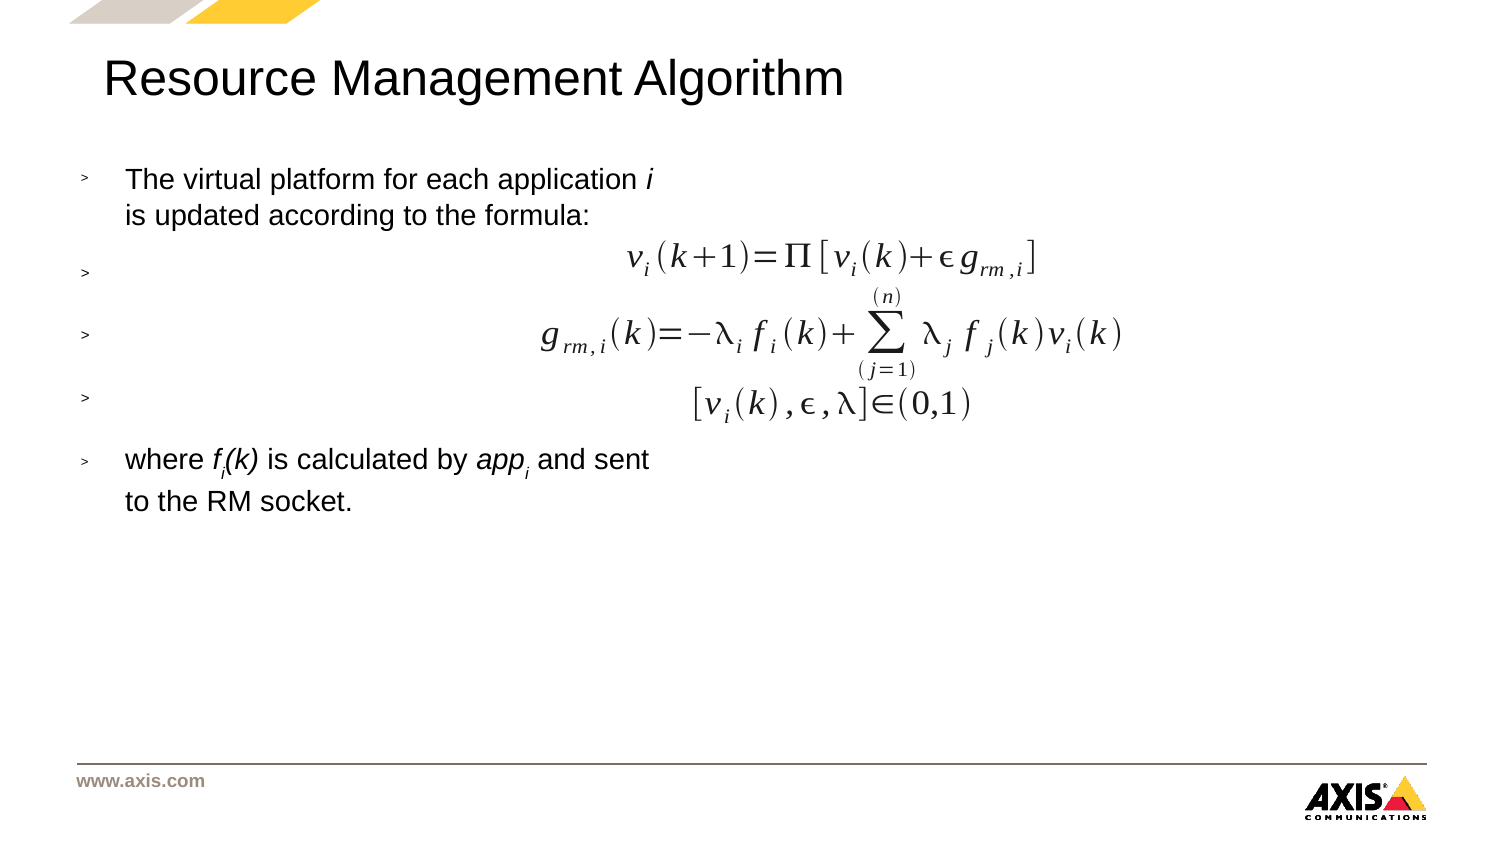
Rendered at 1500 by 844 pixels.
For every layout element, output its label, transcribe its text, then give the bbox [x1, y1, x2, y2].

list The virtual platform for each application i is updated according to the formula: where fi(k) is calculated by appi and sent to the RM socket. [65, 153, 697, 707]
title Resource Management Algorithm [103, 47, 1462, 110]
picture [1305, 776, 1426, 820]
chart [697, 235, 1132, 473]
